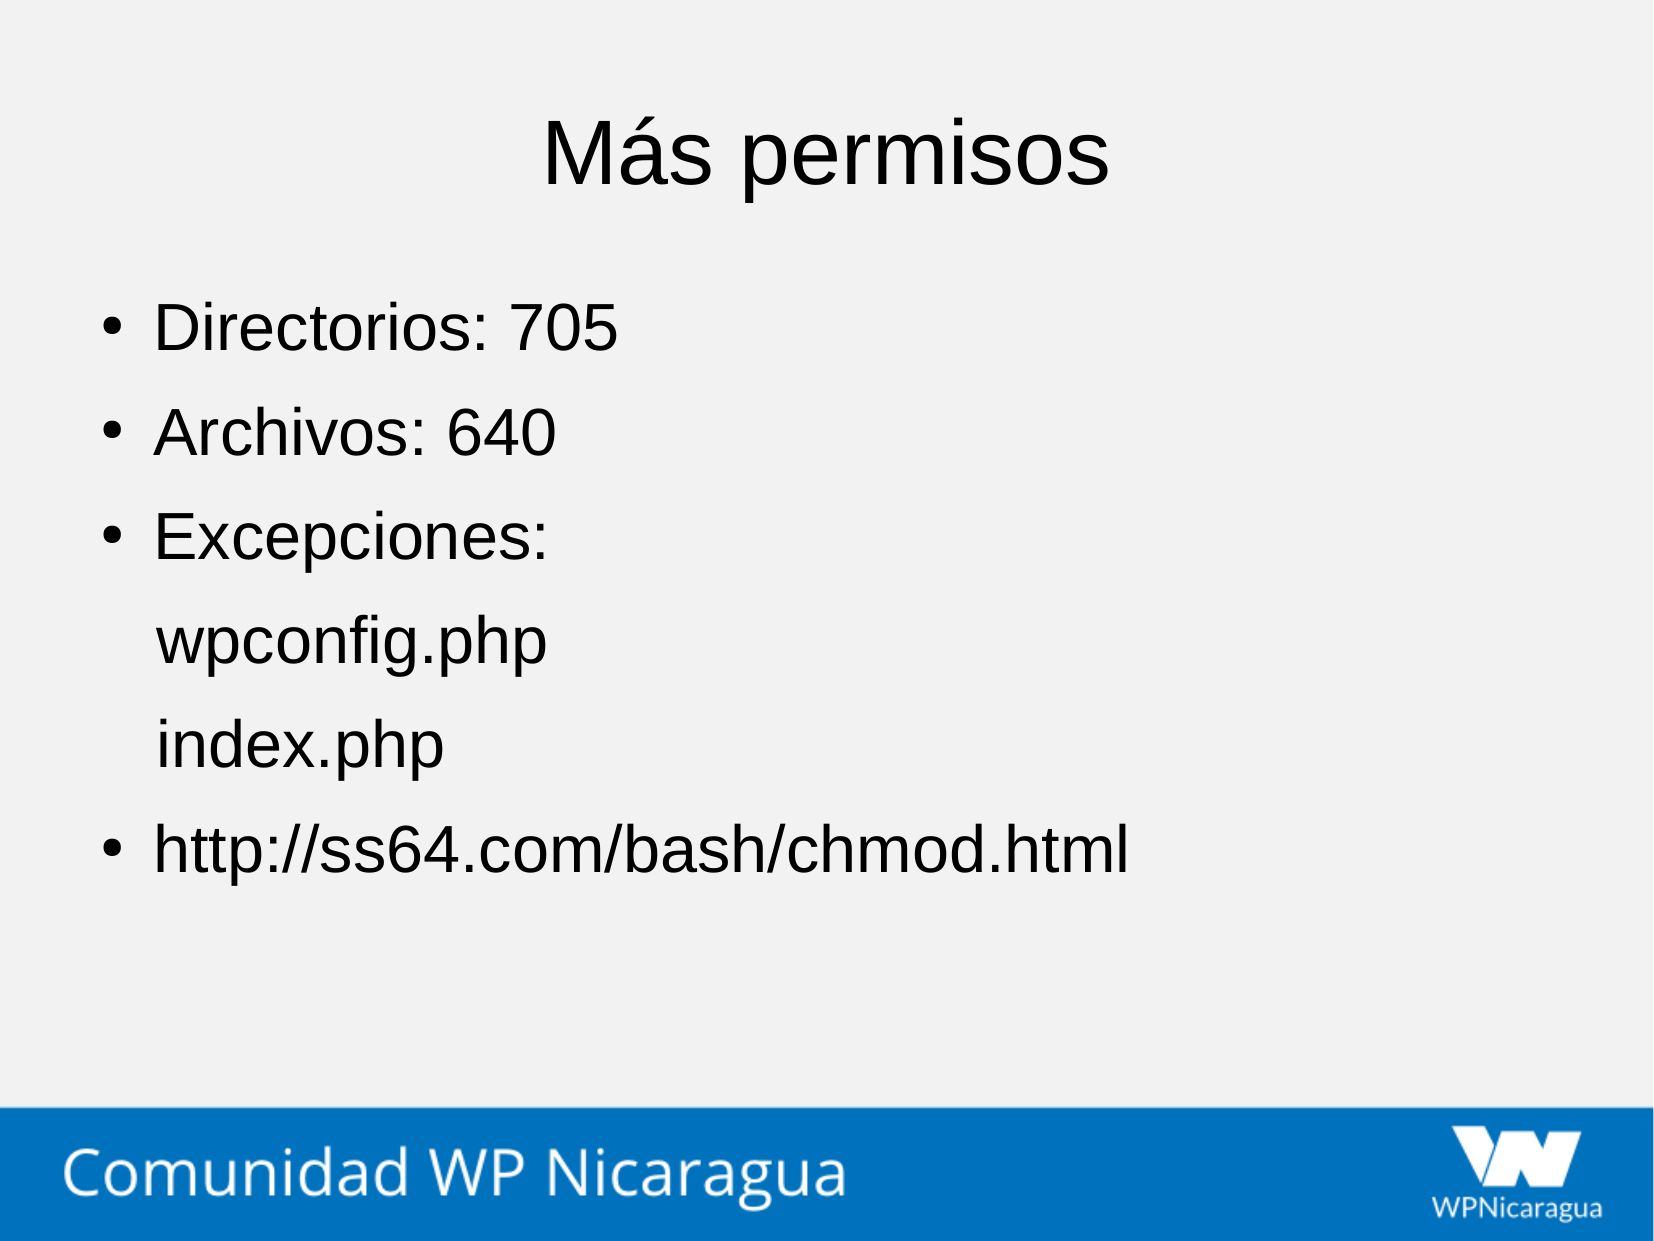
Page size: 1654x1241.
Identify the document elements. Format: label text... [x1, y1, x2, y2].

title Más permisos [82, 49, 1571, 257]
picture [0, 0, 1654, 1241]
list Directorios: 705 Archivos: 640 Excepciones: wp­config.php index.php http://ss64.com/bash/chmod.html [82, 290, 1571, 1010]
